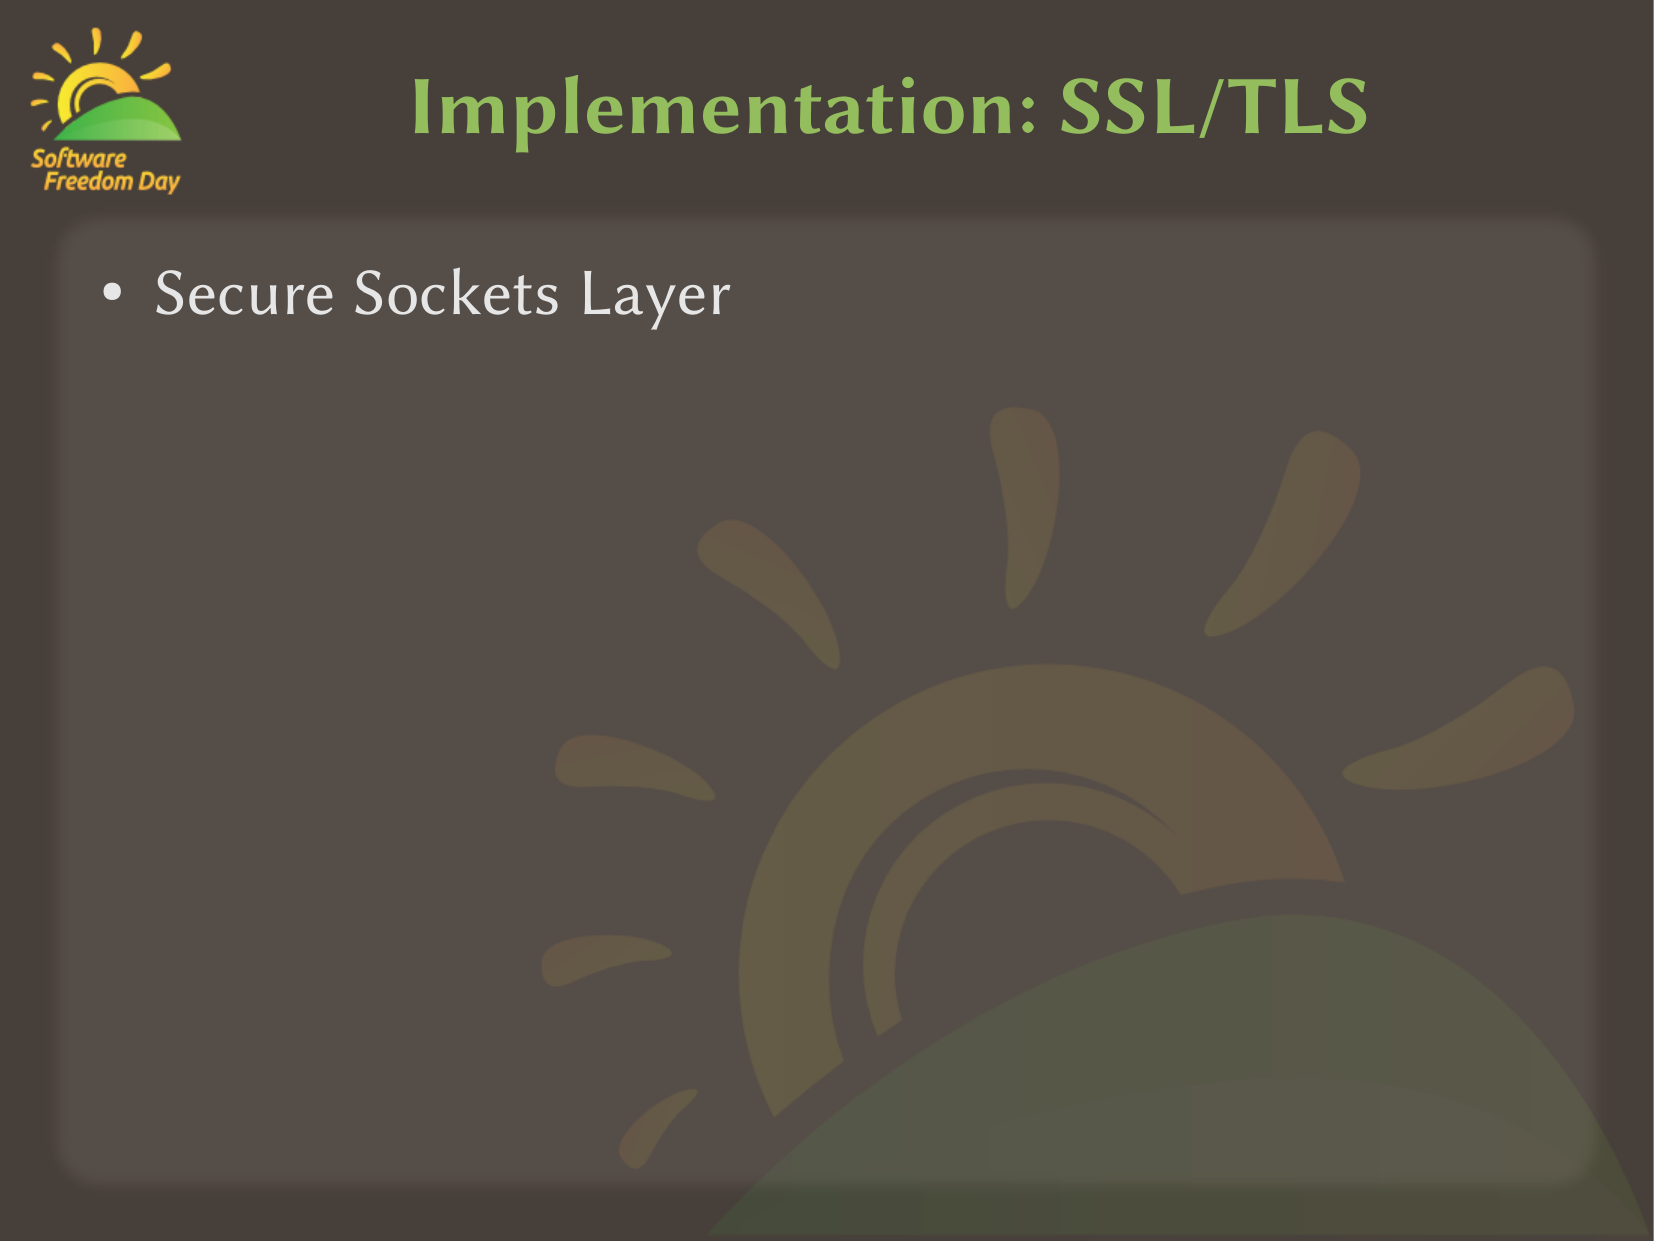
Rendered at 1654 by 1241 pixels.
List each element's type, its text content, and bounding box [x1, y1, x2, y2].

picture [0, 0, 1654, 1241]
title Implementation: SSL/TLS [210, 9, 1571, 205]
text_box [82, 255, 1571, 1141]
